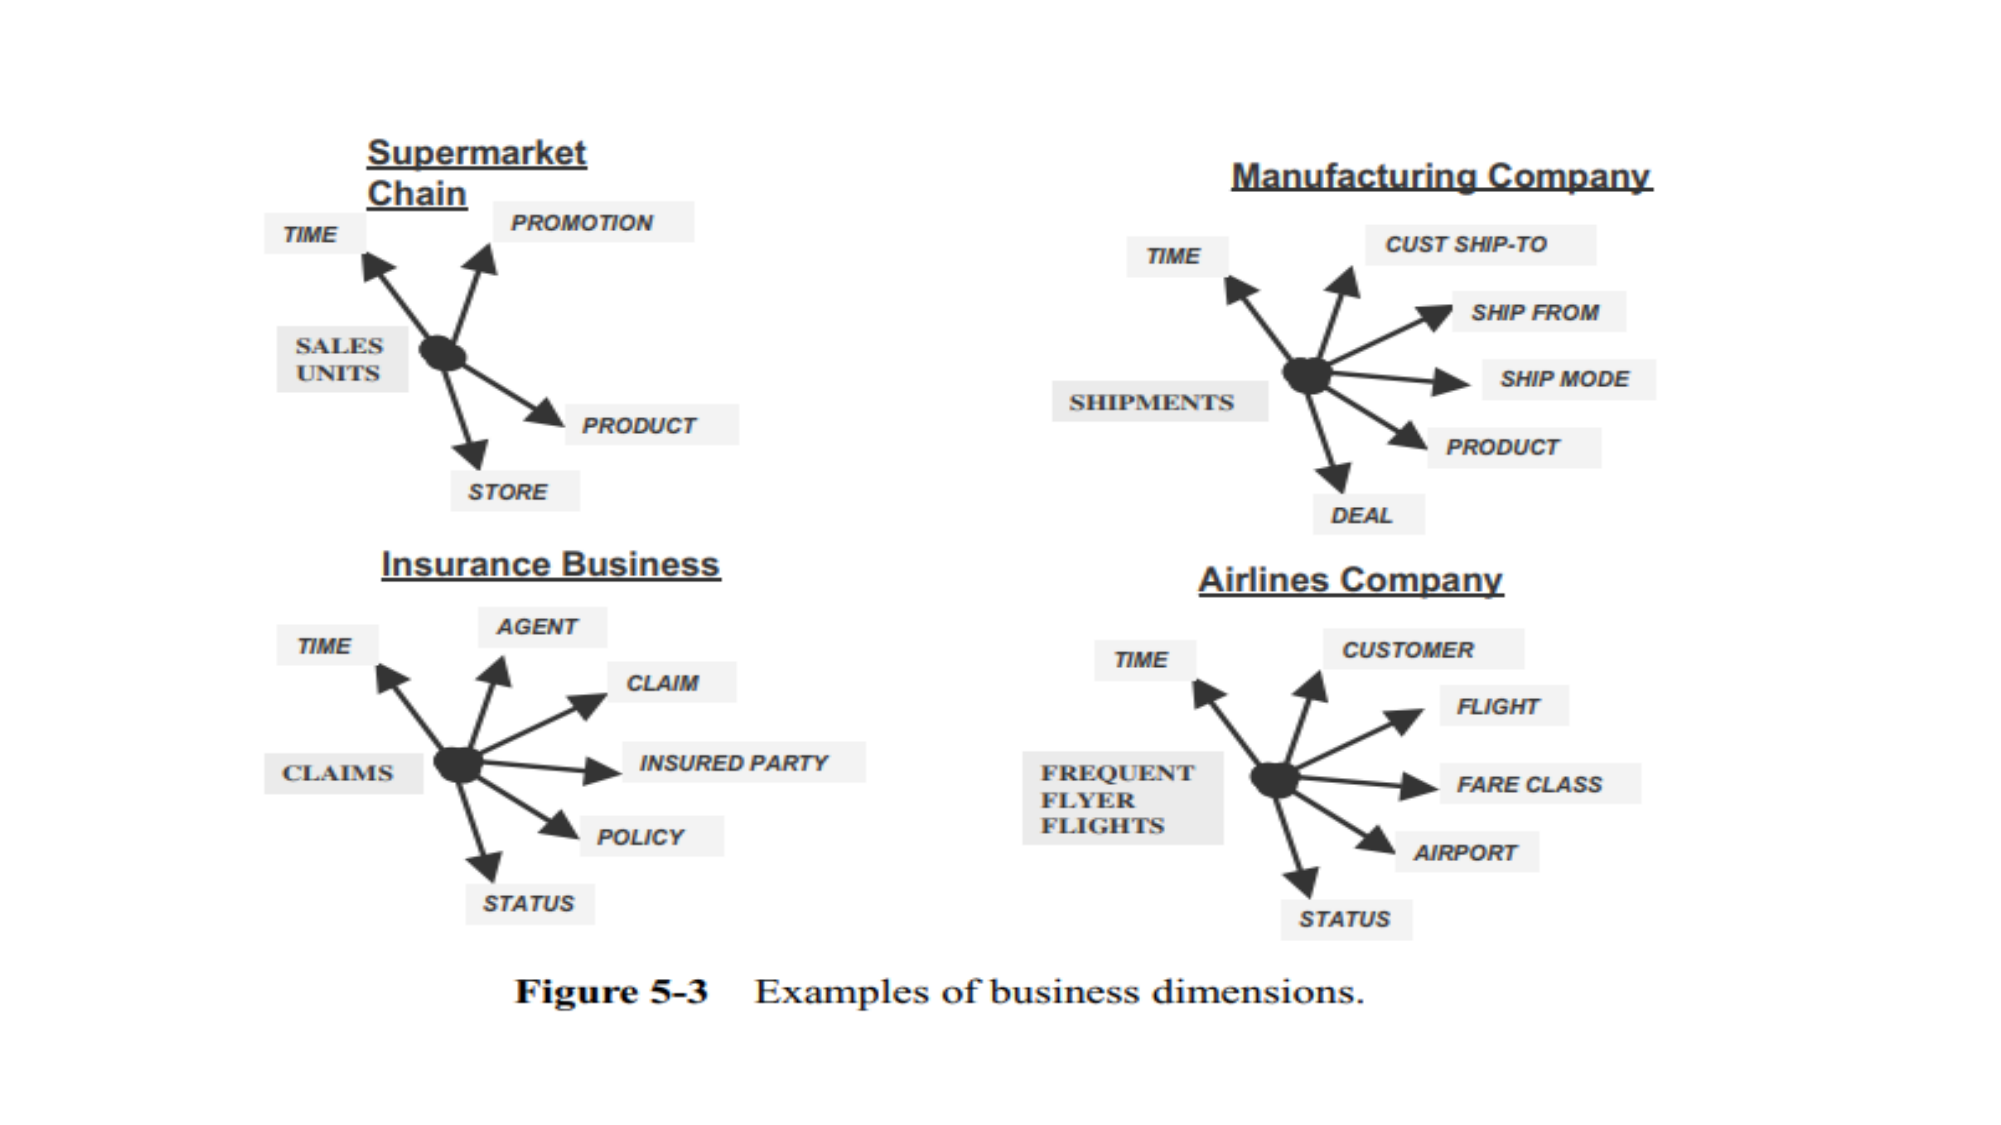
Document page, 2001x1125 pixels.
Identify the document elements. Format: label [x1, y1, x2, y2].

picture [102, 97, 1866, 1042]
